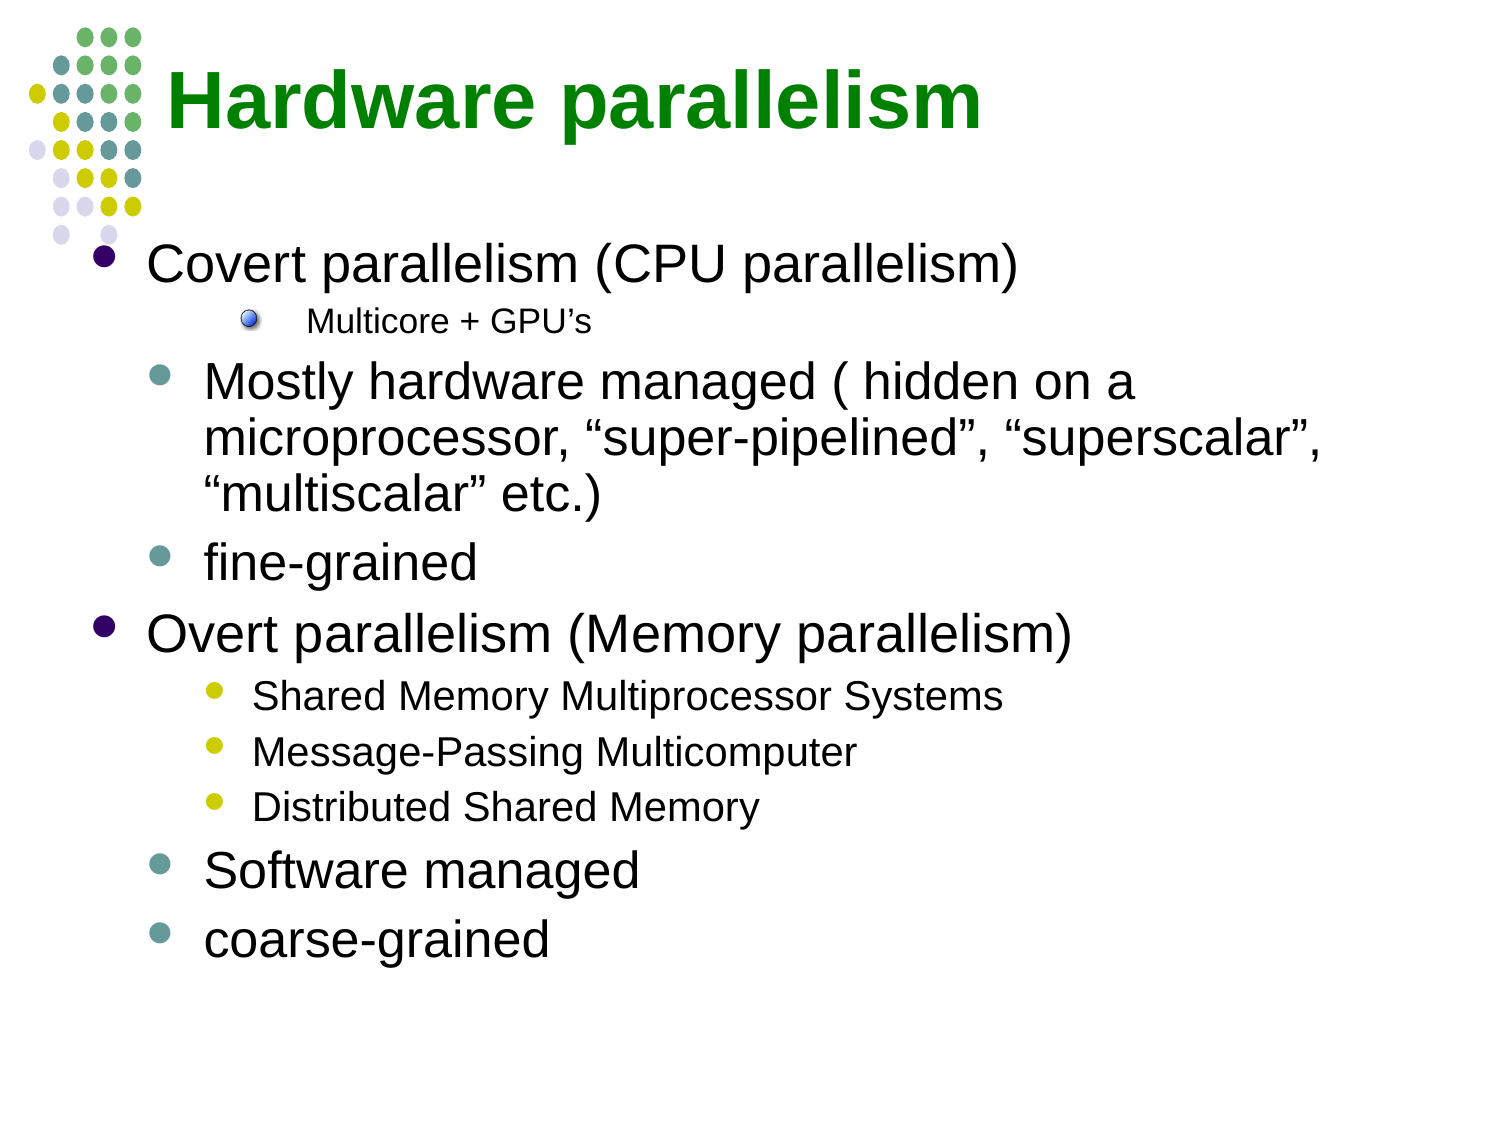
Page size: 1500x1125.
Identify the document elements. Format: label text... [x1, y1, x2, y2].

title Hardware parallelism [151, 40, 1471, 176]
list Covert parallelism (CPU parallelism) Multicore + GPU’s Mostly hardware managed ( hidden on a microprocessor, “super-pipelined”, “superscalar”, “multiscalar” etc.) fine-grained Overt parallelism (Memory parallelism) Shared Memory Multiprocessor Systems Message-Passing Multicomputer Distributed Shared Memory Software managed coarse-grained [75, 228, 1426, 1115]
